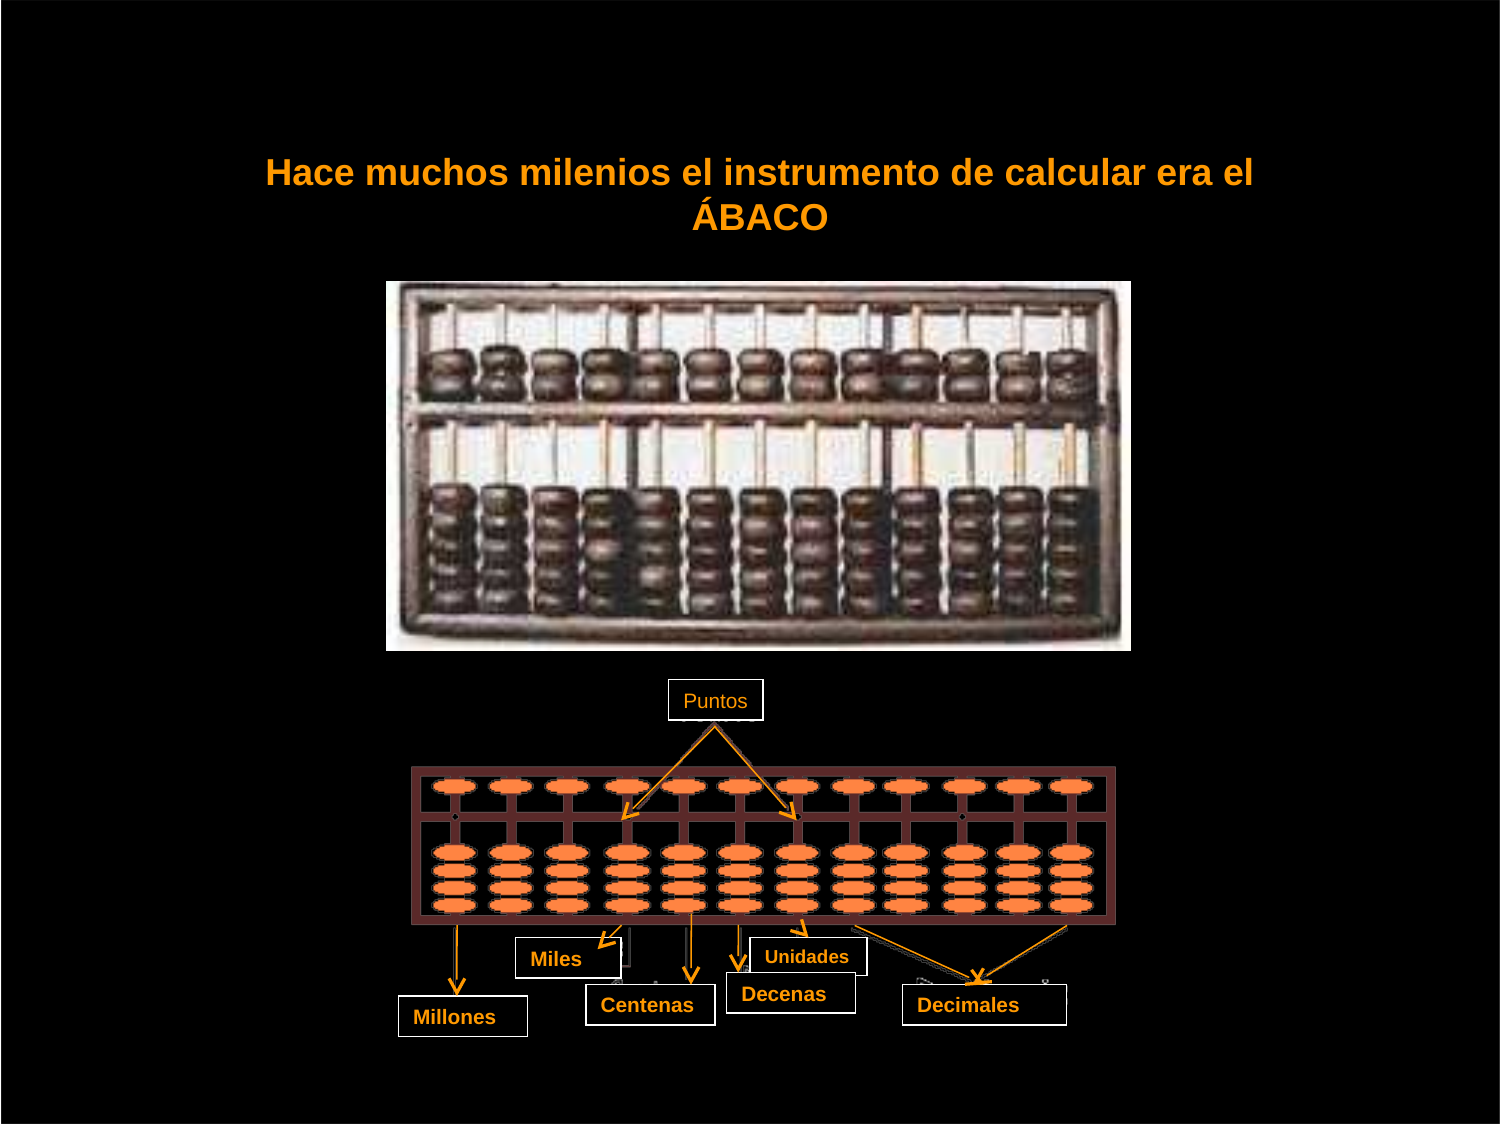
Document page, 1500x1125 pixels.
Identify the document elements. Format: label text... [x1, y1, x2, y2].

text_box Decimales [902, 984, 1067, 1025]
text_box Centenas [585, 984, 715, 1025]
text_box Unidades [750, 937, 868, 976]
picture [0, 0, 1500, 1125]
text_box Millones [398, 996, 528, 1037]
text_box Hace muchos milenios el instrumento de calcular era el ÁBACO [199, 140, 1322, 247]
text_box Puntos [668, 679, 763, 721]
text_box Miles [515, 937, 622, 978]
text_box Decenas [726, 972, 856, 1014]
